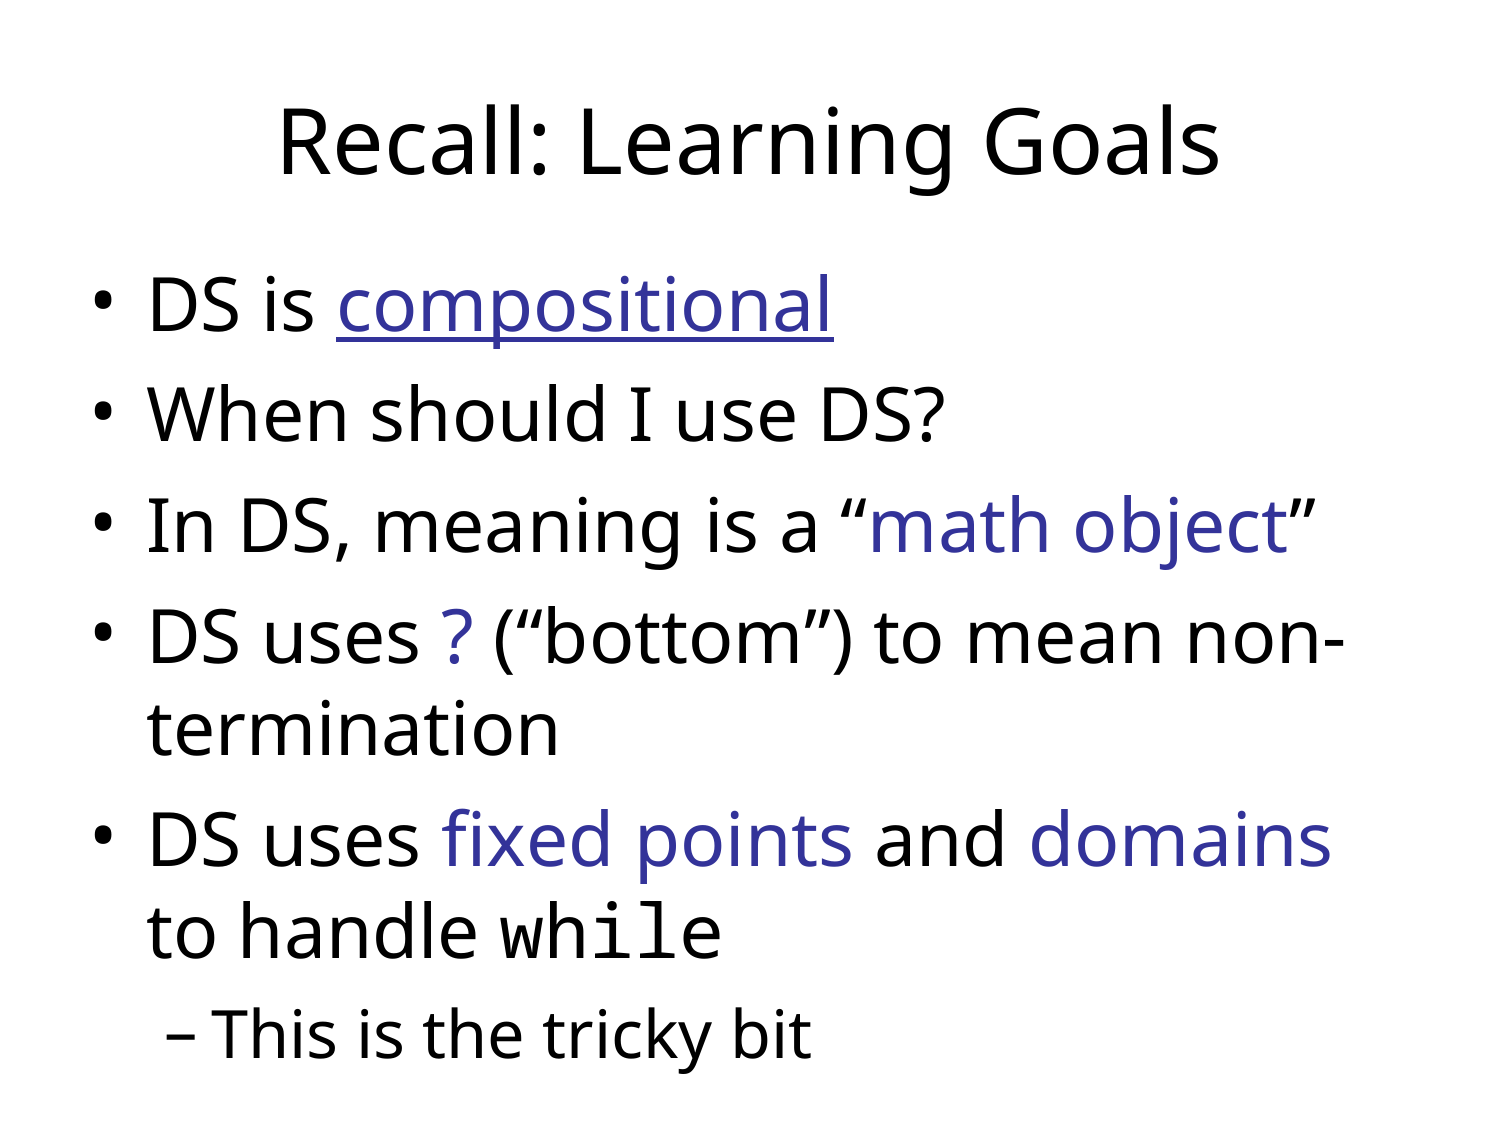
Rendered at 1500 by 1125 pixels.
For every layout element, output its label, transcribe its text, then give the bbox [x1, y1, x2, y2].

list DS is compositional When should I use DS? In DS, meaning is a “math object” DS uses ? (“bottom”) to mean non-termination DS uses fixed points and domains to handle while This is the tricky bit [75, 249, 1426, 993]
title Recall: Learning Goals [75, 45, 1426, 233]
